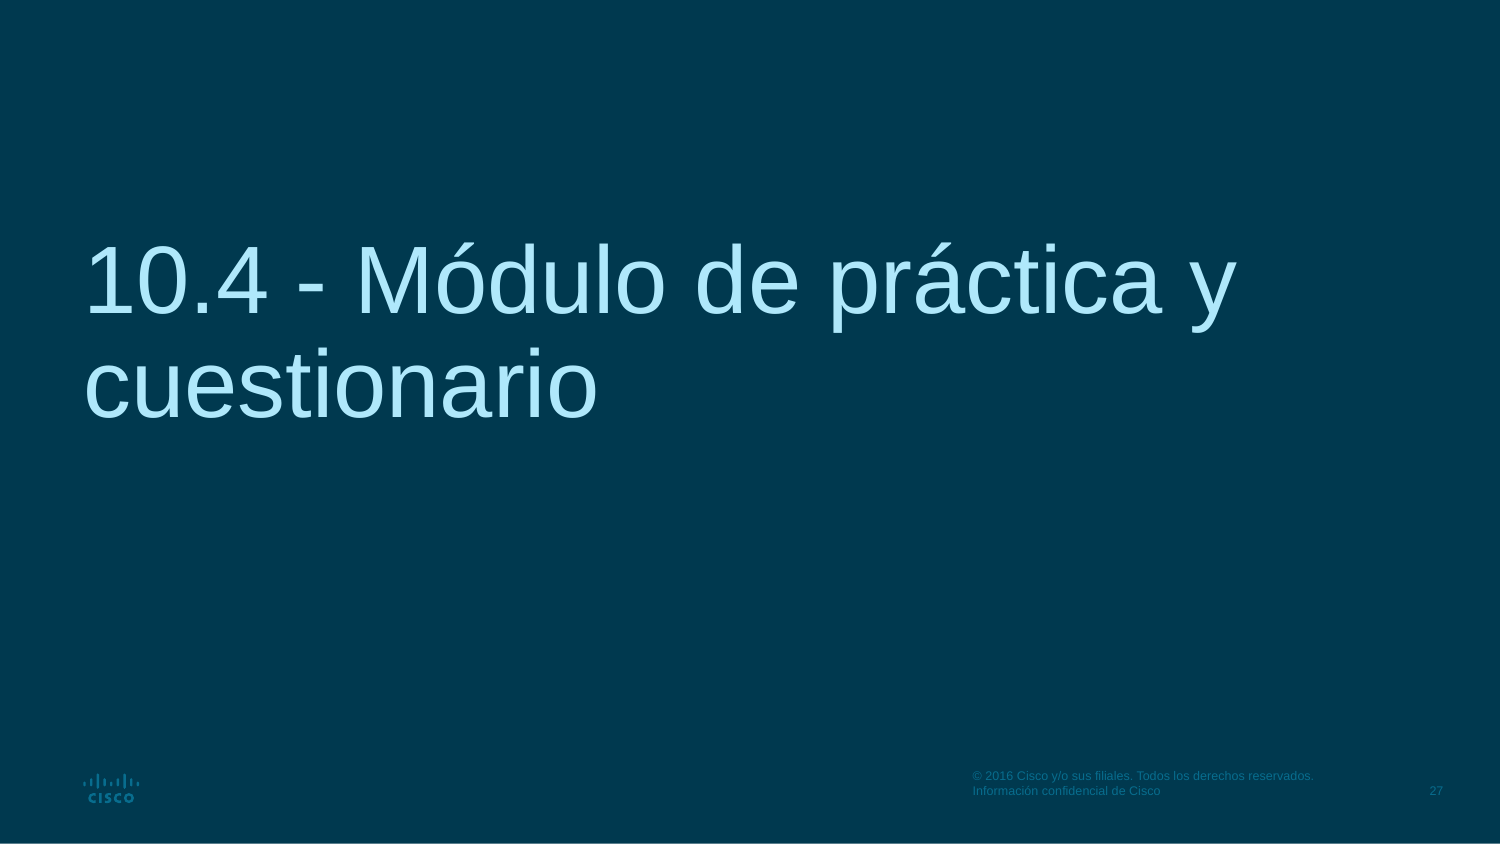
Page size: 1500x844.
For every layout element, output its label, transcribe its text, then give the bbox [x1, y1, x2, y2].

title 10.4 - Módulo de práctica y cuestionario [68, 286, 1427, 446]
